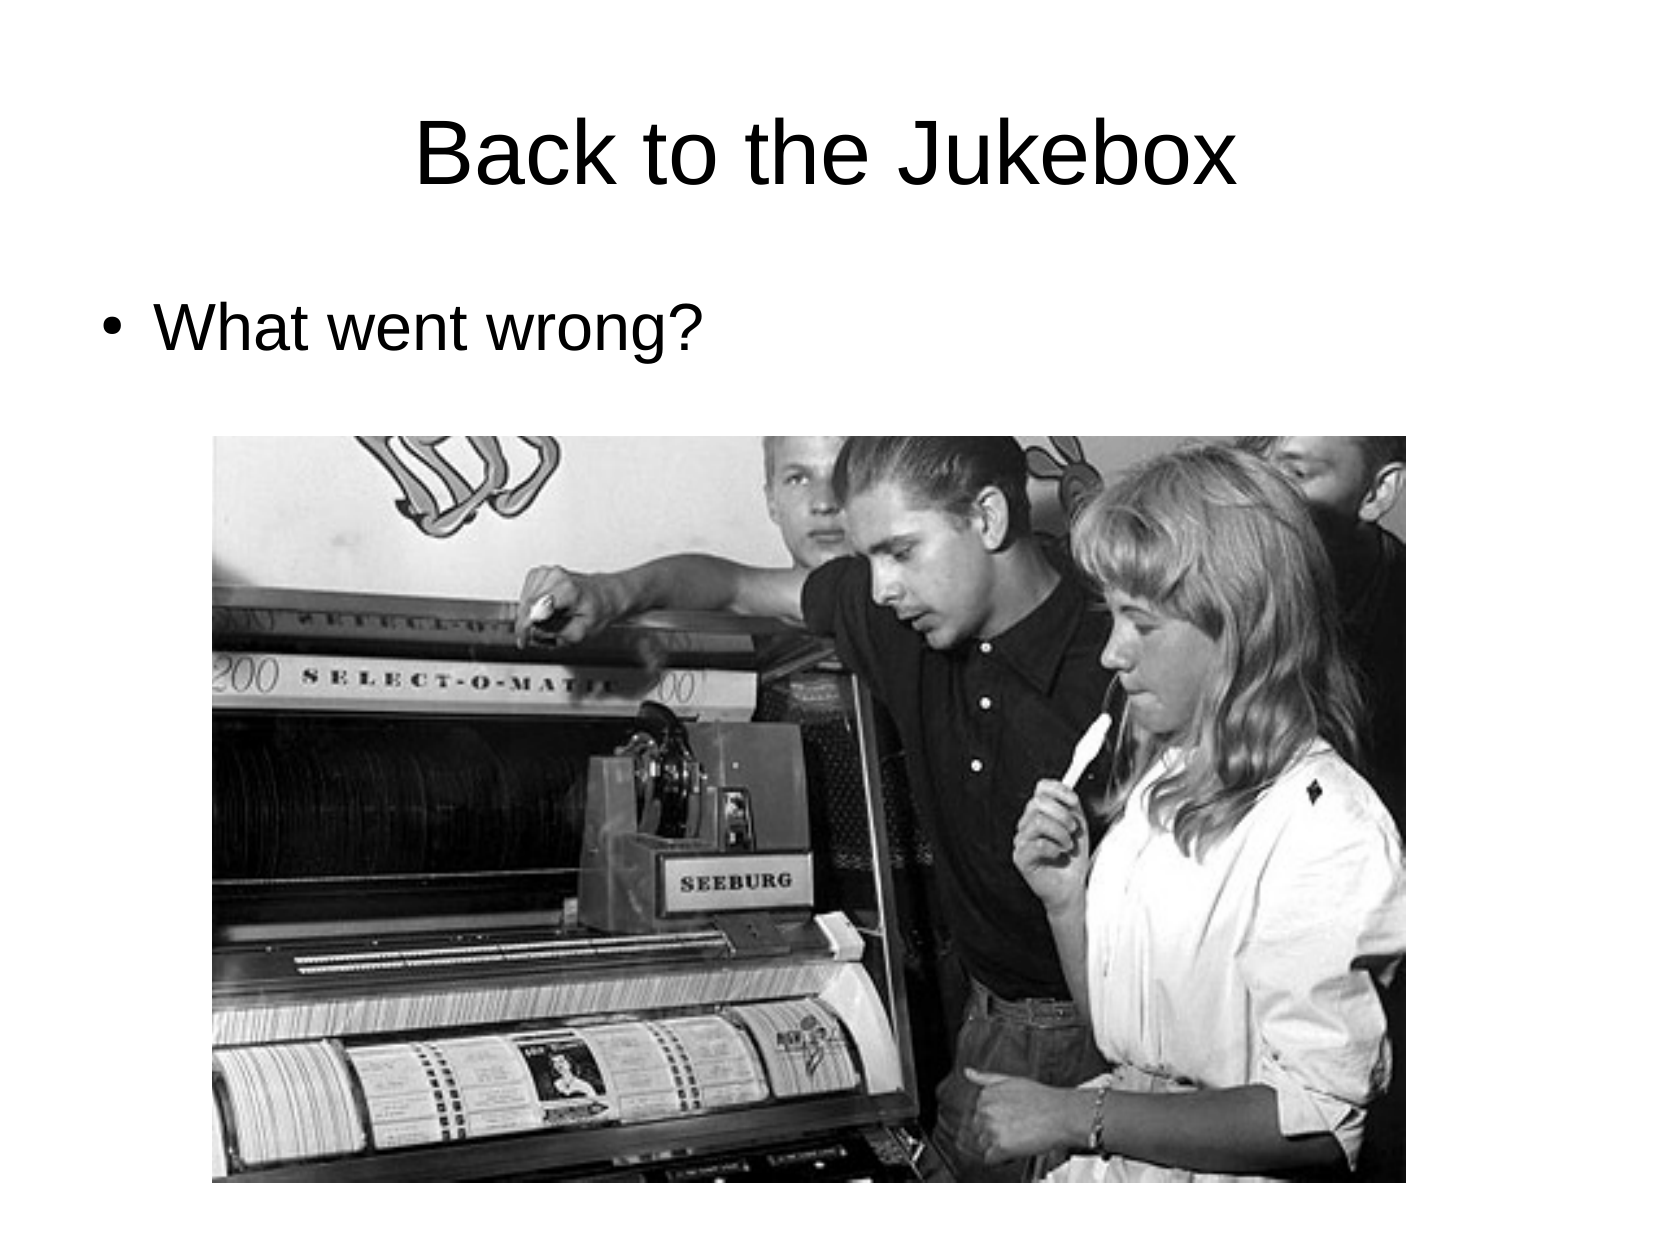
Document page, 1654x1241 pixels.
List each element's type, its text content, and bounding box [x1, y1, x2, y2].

list What went wrong? [82, 290, 1571, 1109]
picture [212, 436, 1406, 1183]
title Back to the Jukebox [82, 49, 1571, 257]
